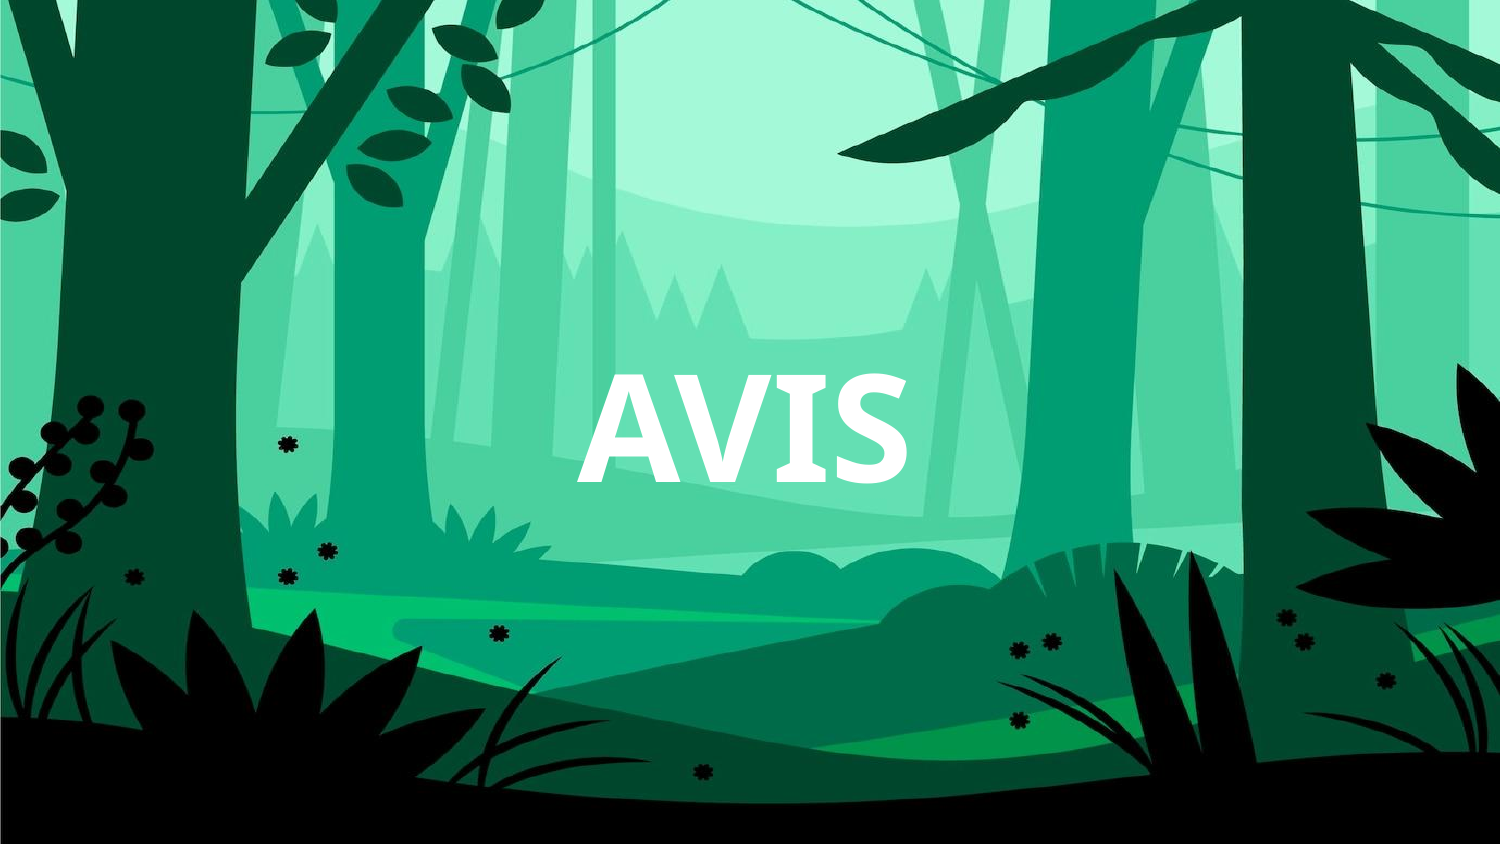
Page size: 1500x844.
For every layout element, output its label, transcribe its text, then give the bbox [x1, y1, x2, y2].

picture [0, 0, 1500, 844]
title AVIS [55, 317, 1436, 528]
